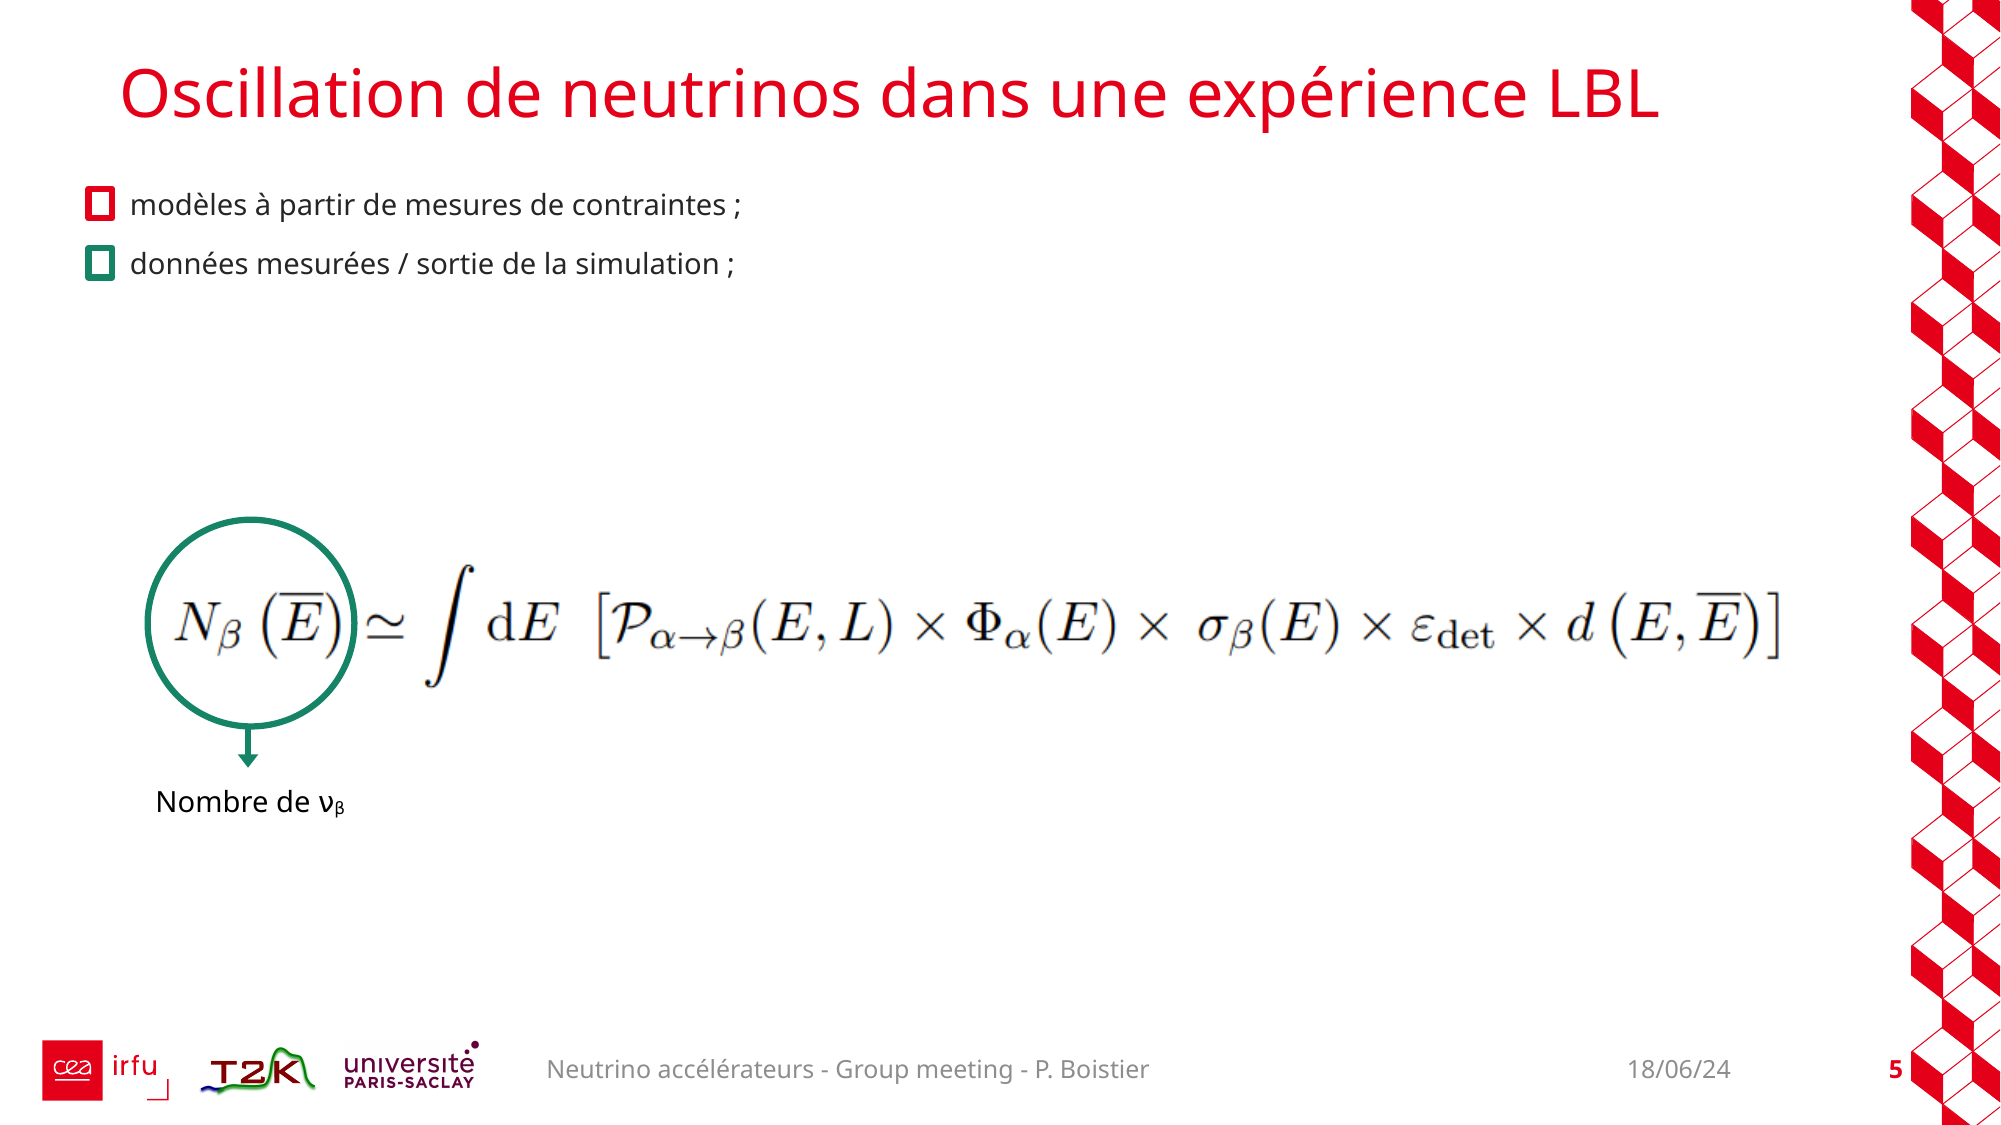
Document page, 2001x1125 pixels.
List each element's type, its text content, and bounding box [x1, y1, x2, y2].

picture [196, 1040, 318, 1101]
picture [166, 554, 351, 697]
picture [329, 554, 1790, 697]
text_box Nombre de νβ [88, 773, 413, 1000]
picture [166, 689, 173, 697]
list modèles à partir de mesures de contraintes ; [129, 178, 1004, 243]
title Oscillation de neutrinos dans une expérience LBL [119, 52, 1881, 196]
picture [344, 1040, 479, 1089]
list données mesurées / sortie de la simulation ; [129, 243, 969, 302]
